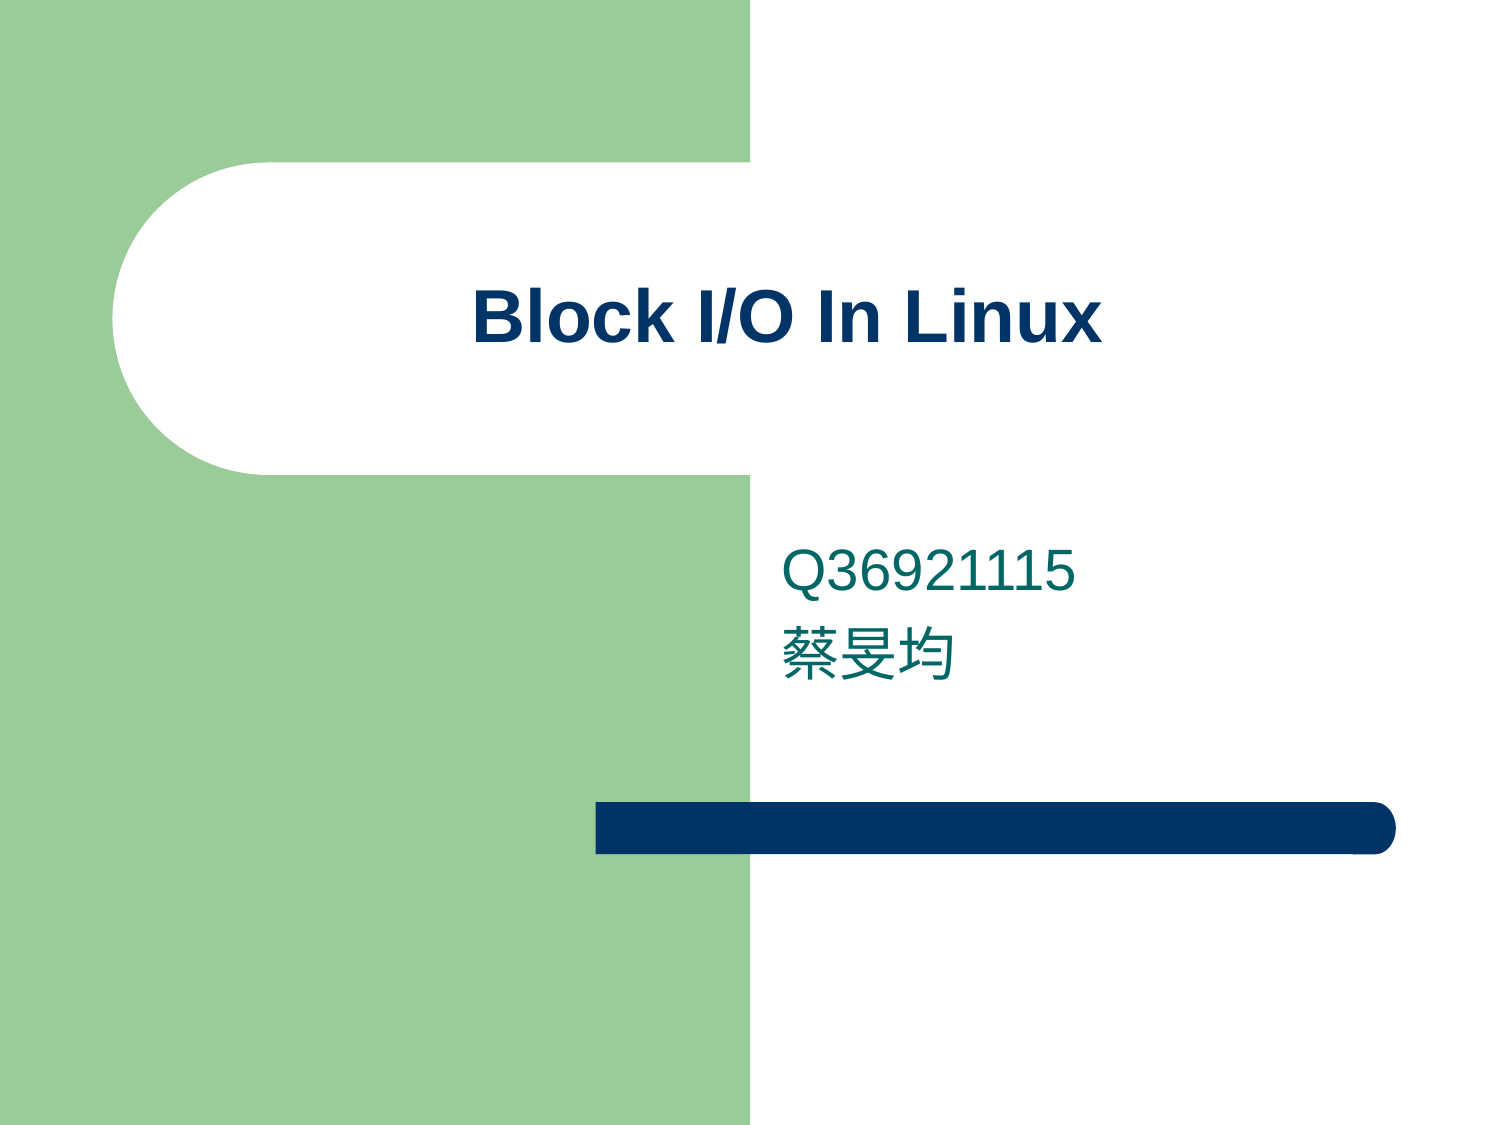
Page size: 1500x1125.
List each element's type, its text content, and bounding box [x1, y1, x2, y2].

subtitle Q36921115 蔡旻均 [766, 480, 1426, 780]
title Block I/O In Linux [112, 162, 1463, 475]
